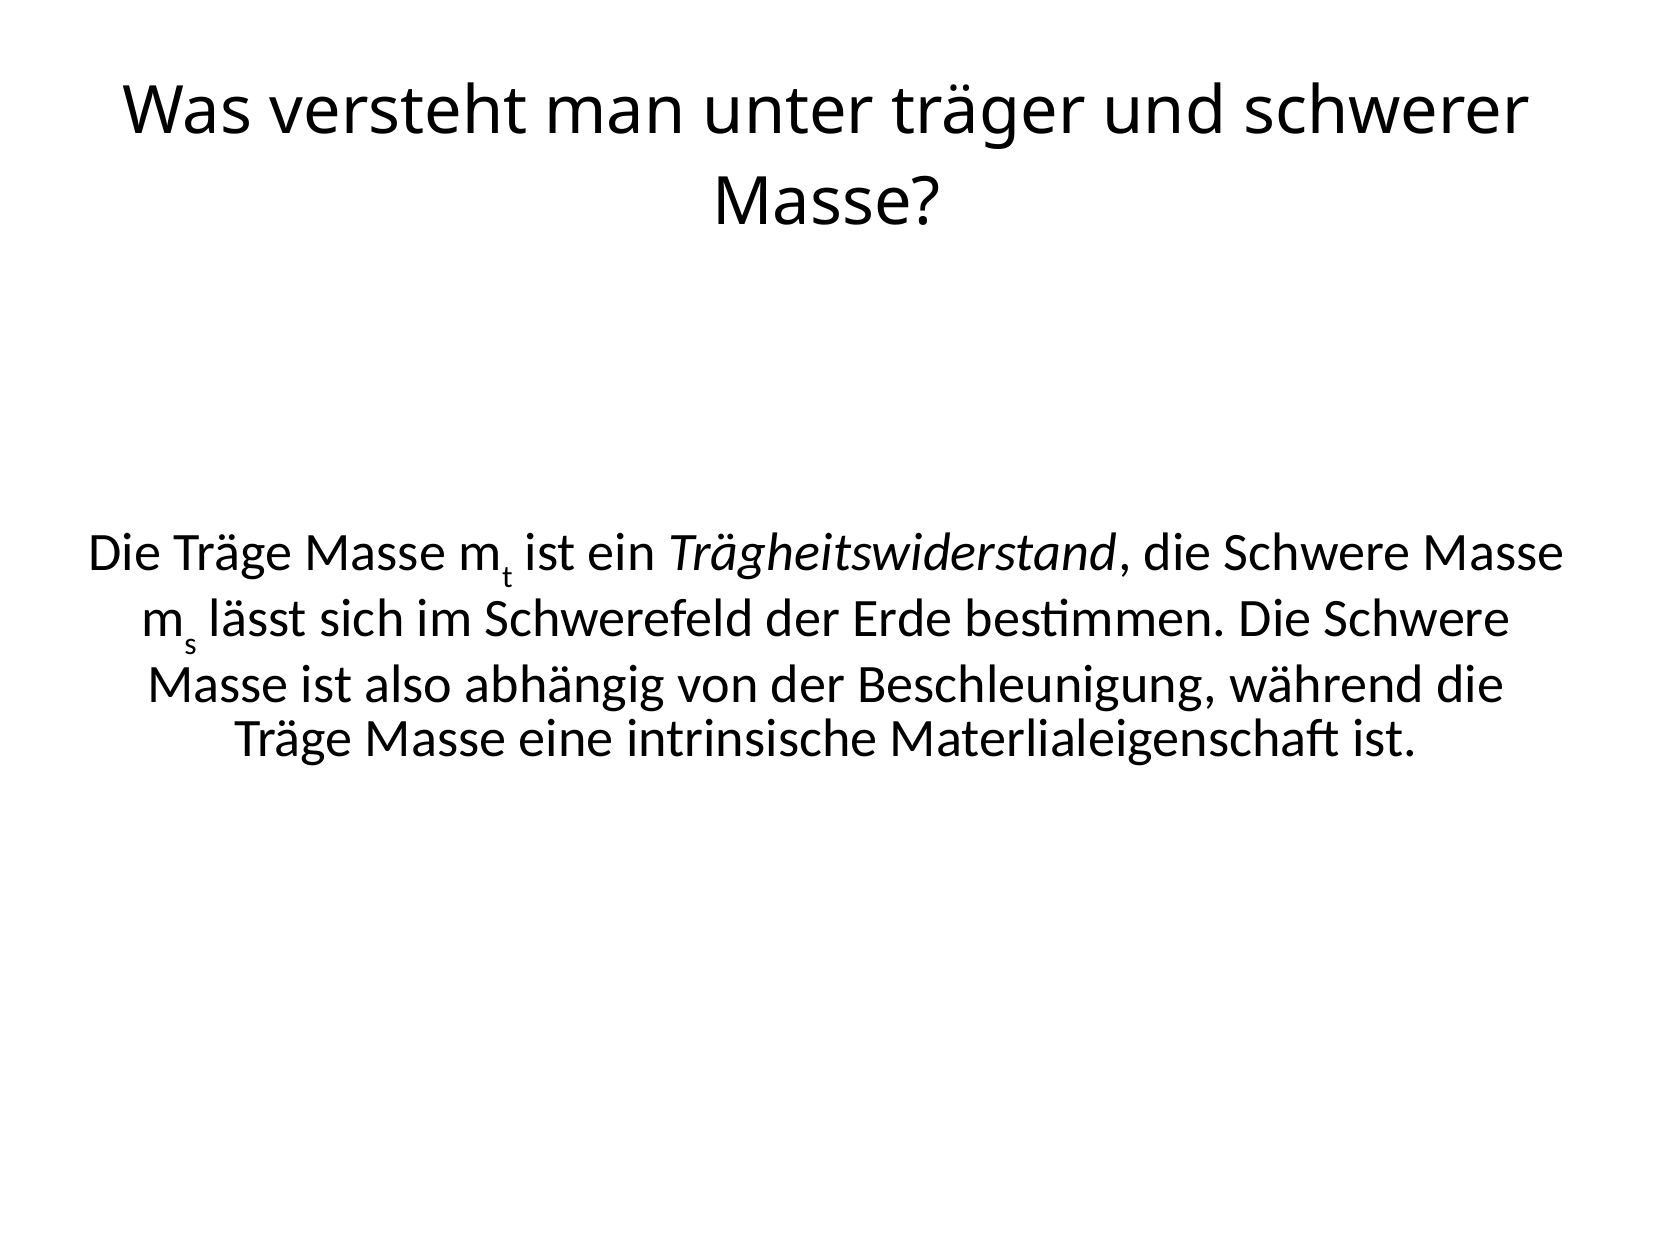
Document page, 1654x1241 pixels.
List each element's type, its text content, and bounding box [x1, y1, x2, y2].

subtitle Die Träge Masse mt ist ein Trägheitswiderstand, die Schwere Masse ms lässt sich im Schwerefeld der Erde bestimmen. Die Schwere Masse ist also abhängig von der Beschleunigung, während die Träge Masse eine intrinsische Materlialeigenschaft ist. [82, 290, 1571, 1010]
title Was versteht man unter träger und schwerer Masse? [82, 49, 1571, 257]
